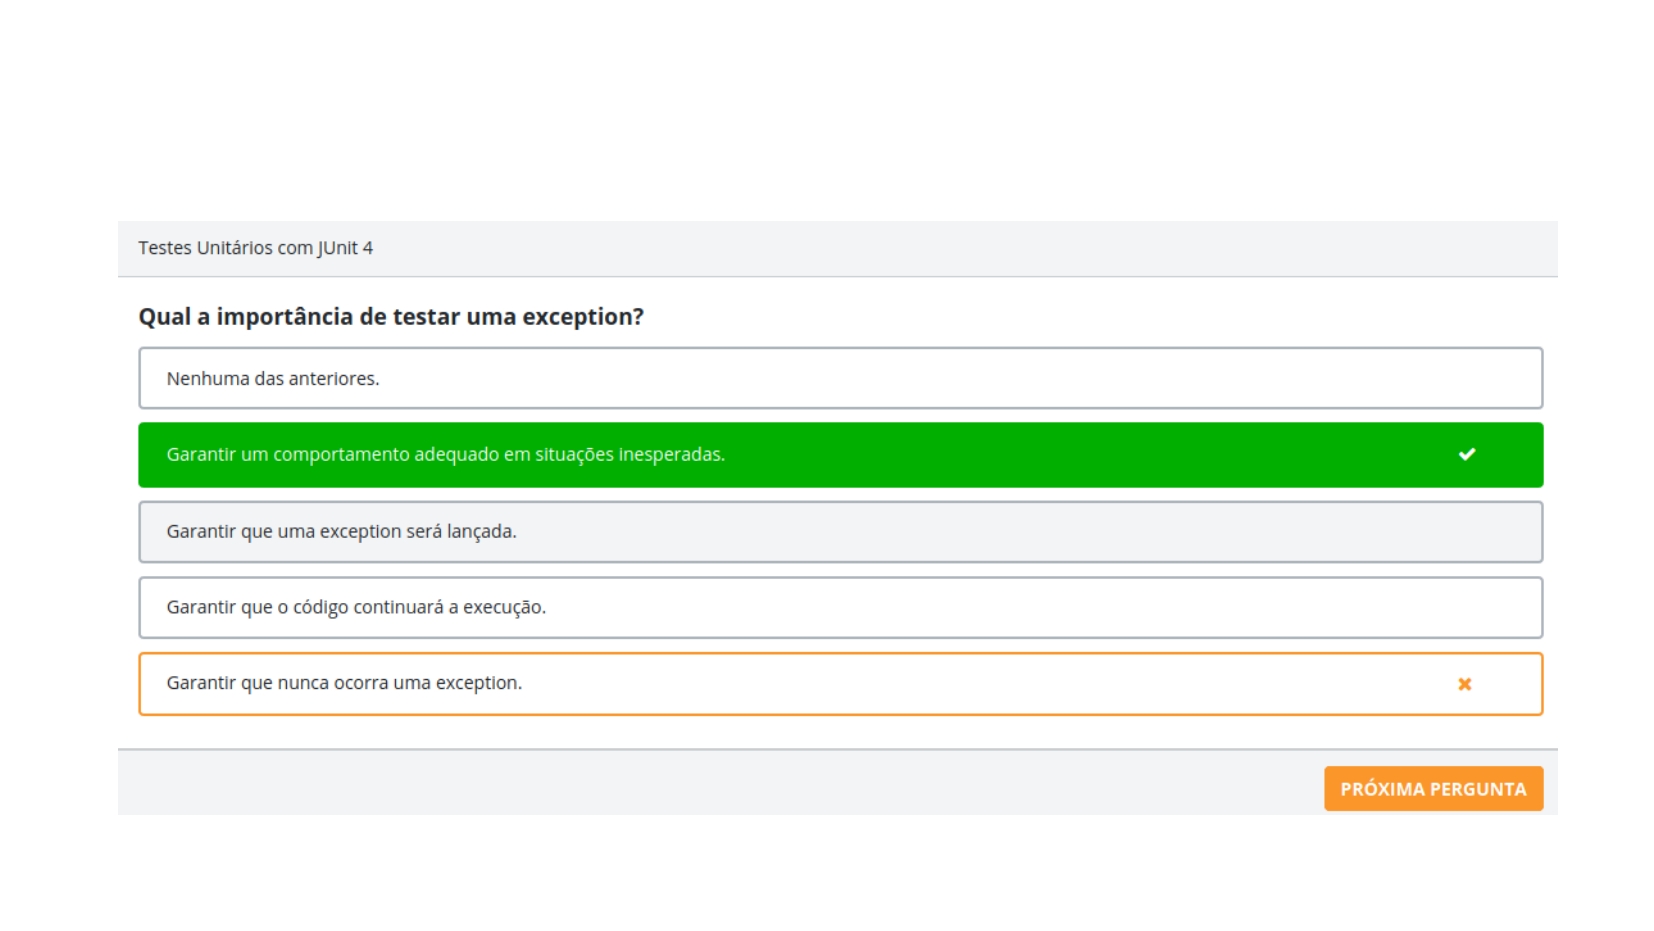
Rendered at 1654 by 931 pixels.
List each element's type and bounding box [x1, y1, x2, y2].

picture [118, 221, 1558, 815]
